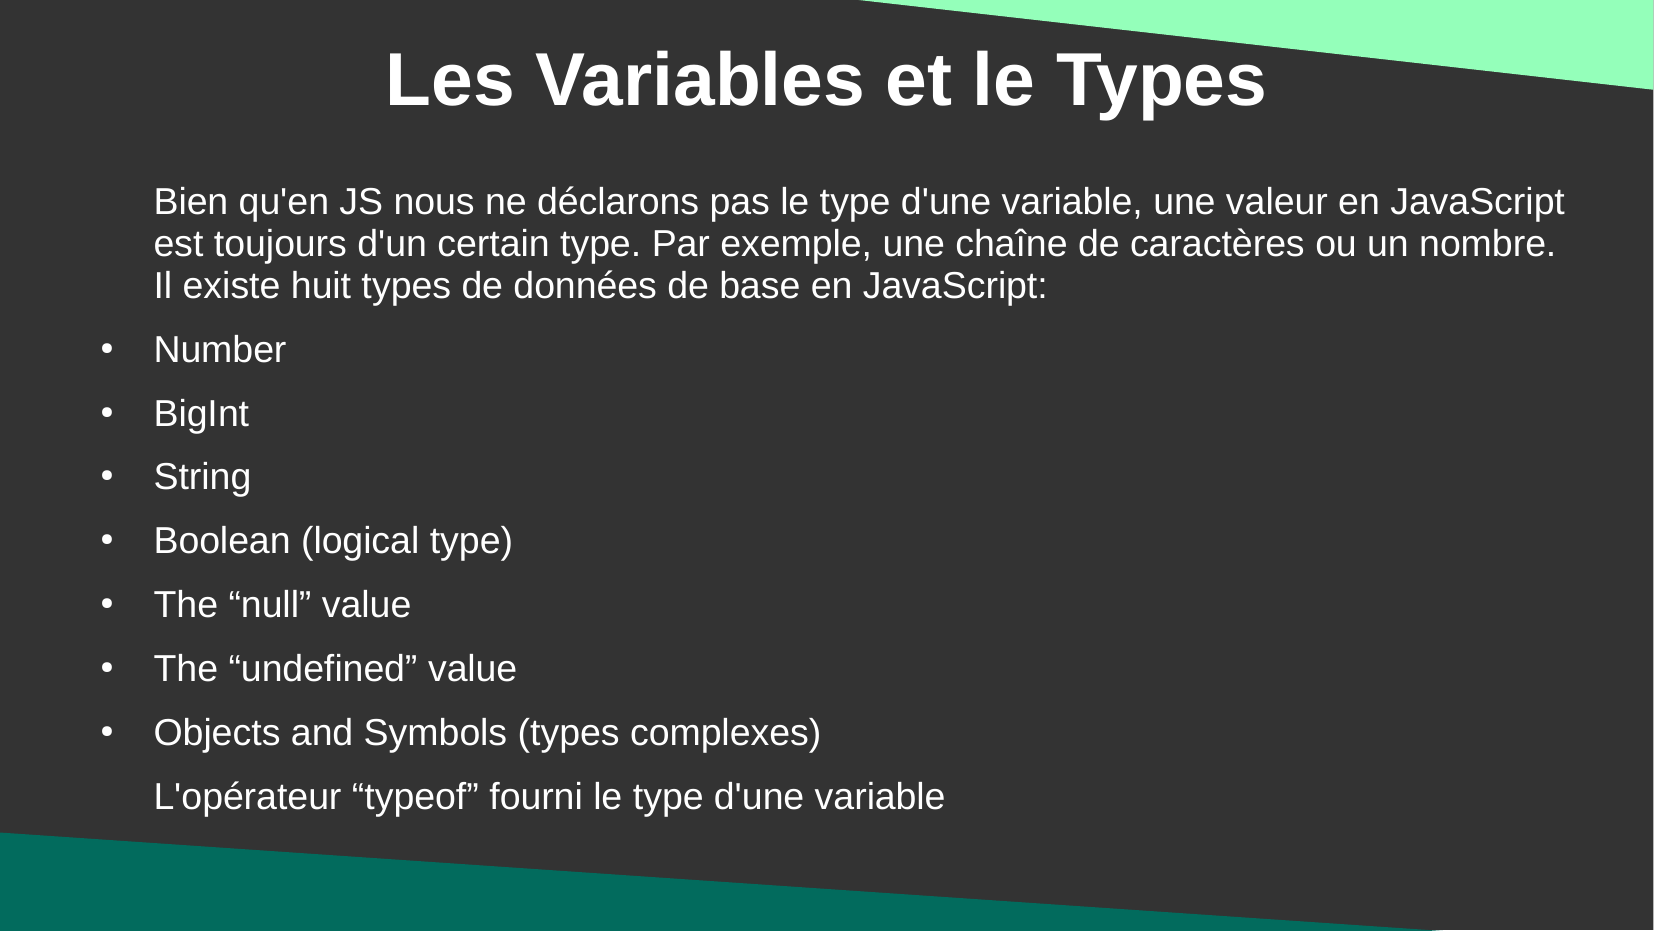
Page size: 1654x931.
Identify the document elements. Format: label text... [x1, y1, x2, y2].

title Les Variables et le Types [82, 37, 1571, 180]
text_box [858, 0, 1654, 90]
list Bien qu'en JS nous ne déclarons pas le type d'une variable, une valeur en JavaScript est toujours d'un certain type. Par exemple, une chaîne de caractères ou un nombre. Il existe huit types de données de base en JavaScript: Number BigInt String Boolean (logical type) The “null” value The “undefined” value Objects and Symbols (types complexes) L'opérateur “typeof” fourni le type d'une variable [82, 180, 1571, 721]
